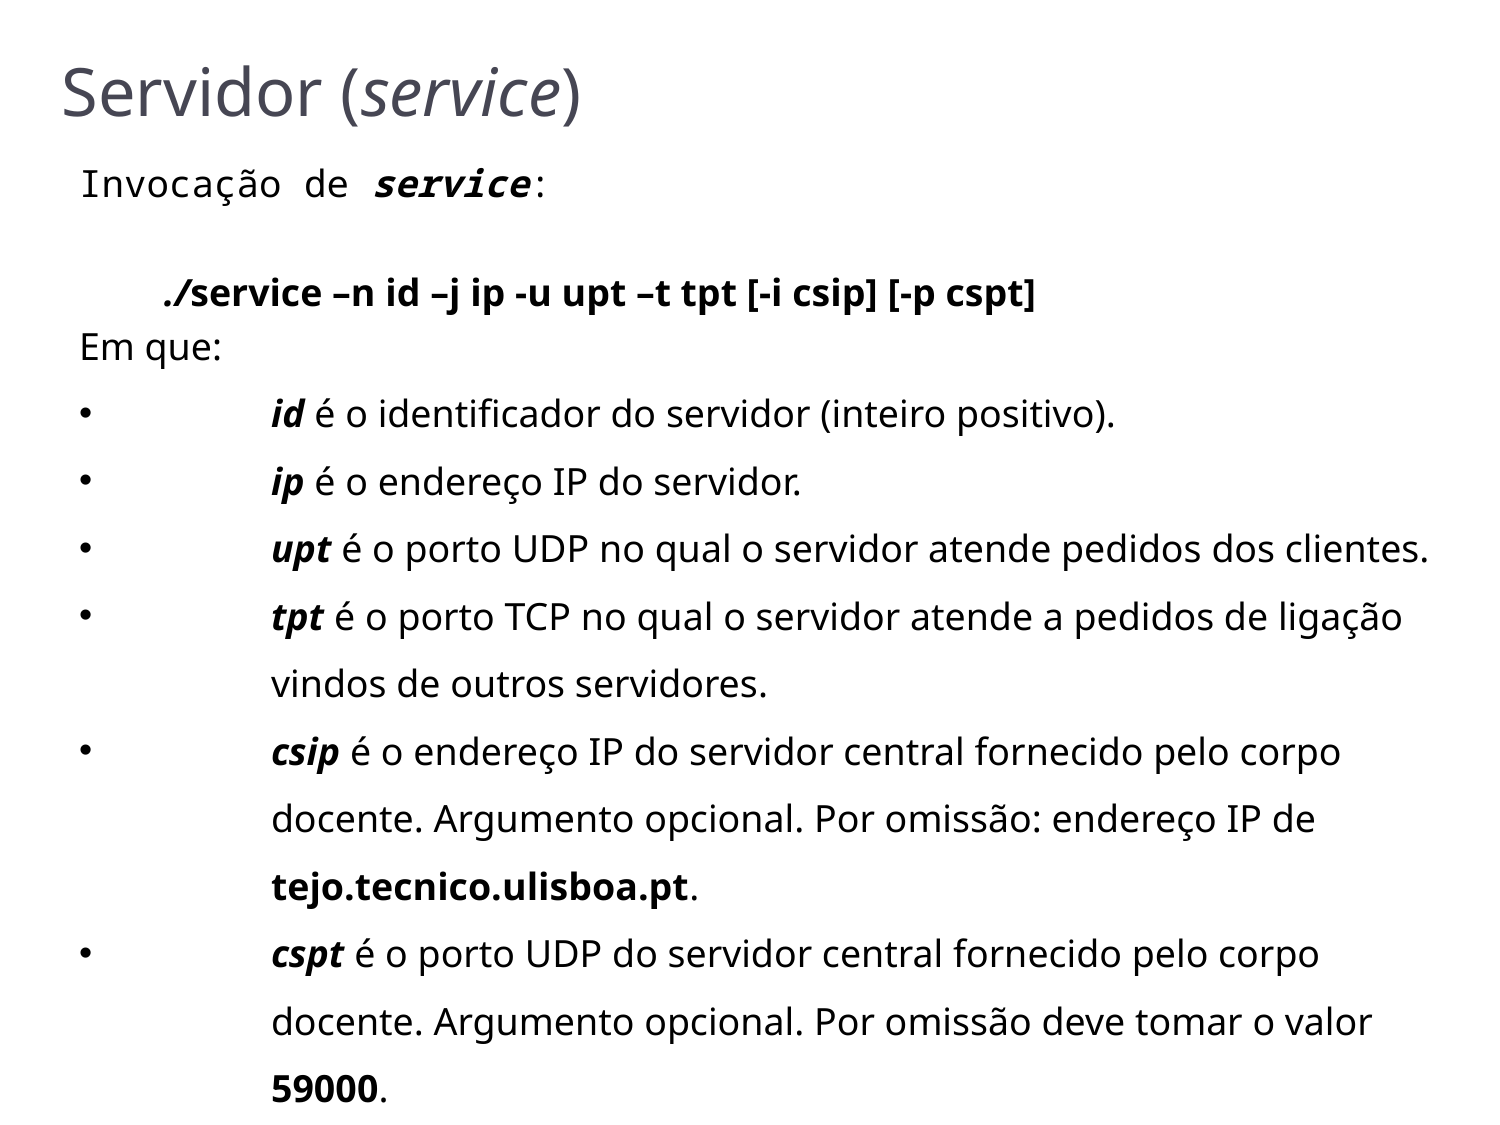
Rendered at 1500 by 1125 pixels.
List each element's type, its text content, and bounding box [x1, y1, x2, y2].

title Servidor (service) [14, 31, 1365, 138]
text_box Invocação de service: ./service –n id –j ip -u upt –t tpt [-i csip] [-p cspt] Em que: id é o identificador do servidor (inteiro positivo). ip é o endereço IP do servidor. upt é o porto UDP no qual o servidor atende pedidos dos clientes. tpt é o porto TCP no qual o servidor atende a pedidos de ligação vindos de outros servidores. csip é o endereço IP do servidor central fornecido pelo corpo docente. Argumento opcional. Por omissão: endereço IP de tejo.tecnico.ulisboa.pt. cspt é o porto UDP do servidor central fornecido pelo corpo docente. Argumento opcional. Por omissão deve tomar o valor 59000. [64, 144, 1483, 1118]
